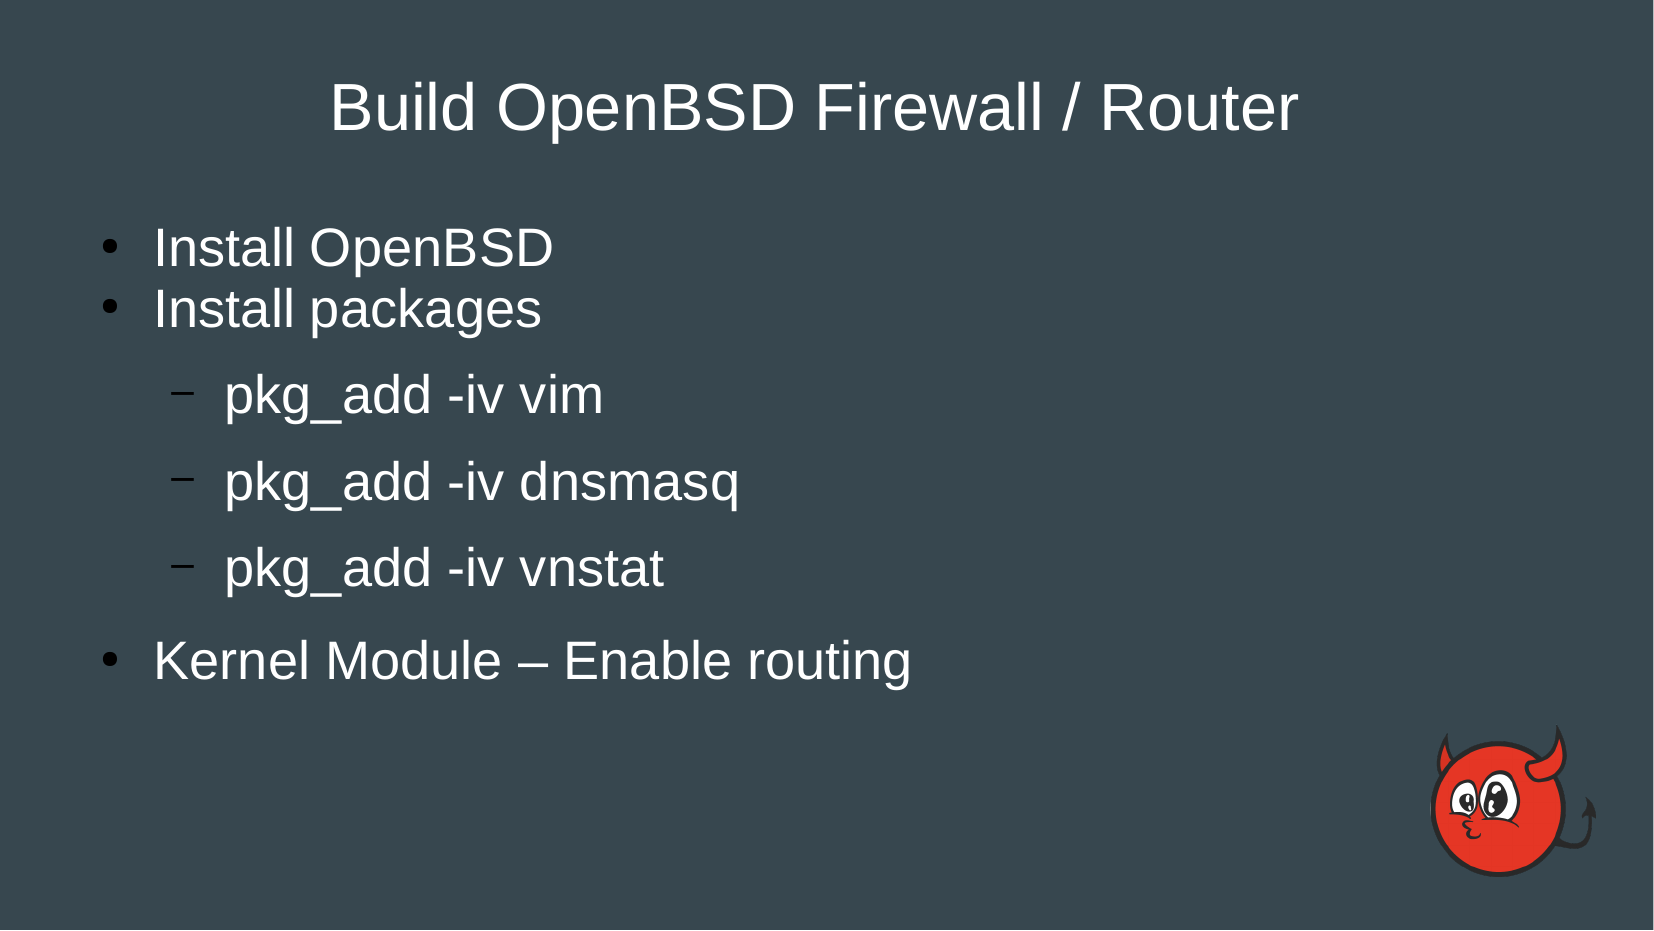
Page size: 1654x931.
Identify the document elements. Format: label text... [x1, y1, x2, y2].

picture [1427, 717, 1598, 888]
title Build OpenBSD Firewall / Router [105, 30, 1525, 186]
list Install OpenBSD Install packages pkg_add -iv vim pkg_add -iv dnsmasq pkg_add -iv vnstat Kernel Module – Enable routing [82, 217, 1571, 757]
